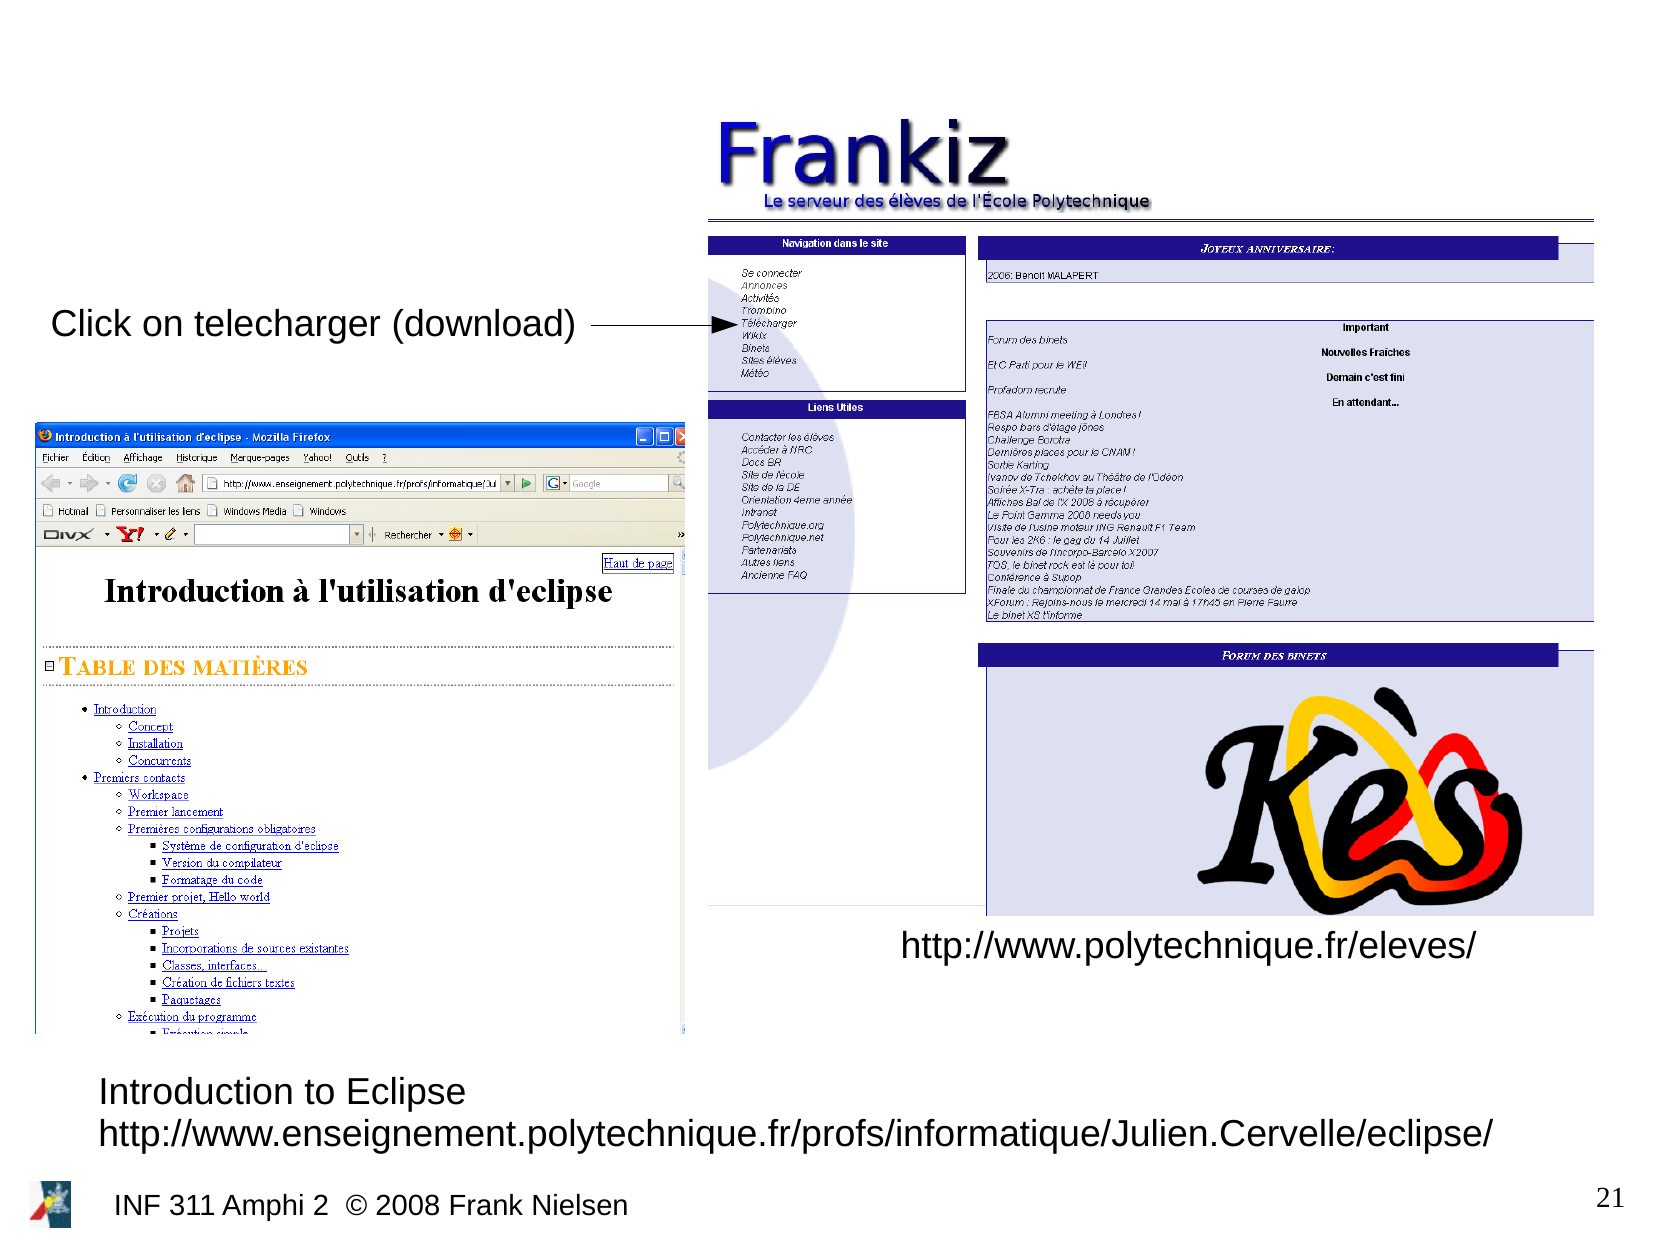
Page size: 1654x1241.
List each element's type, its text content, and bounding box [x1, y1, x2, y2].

text_box Click on telecharger (download) [35, 295, 591, 353]
picture [29, 1181, 71, 1228]
text_box http://www.polytechnique.fr/eleves/ [885, 917, 1500, 975]
picture [708, 117, 1594, 916]
text_box [685, 472, 1004, 544]
text_box Introduction to Eclipse http://www.enseignement.polytechnique.fr/profs/informatique/Julien.Cervelle/eclipse/ [83, 1062, 1506, 1162]
picture [35, 422, 685, 1034]
